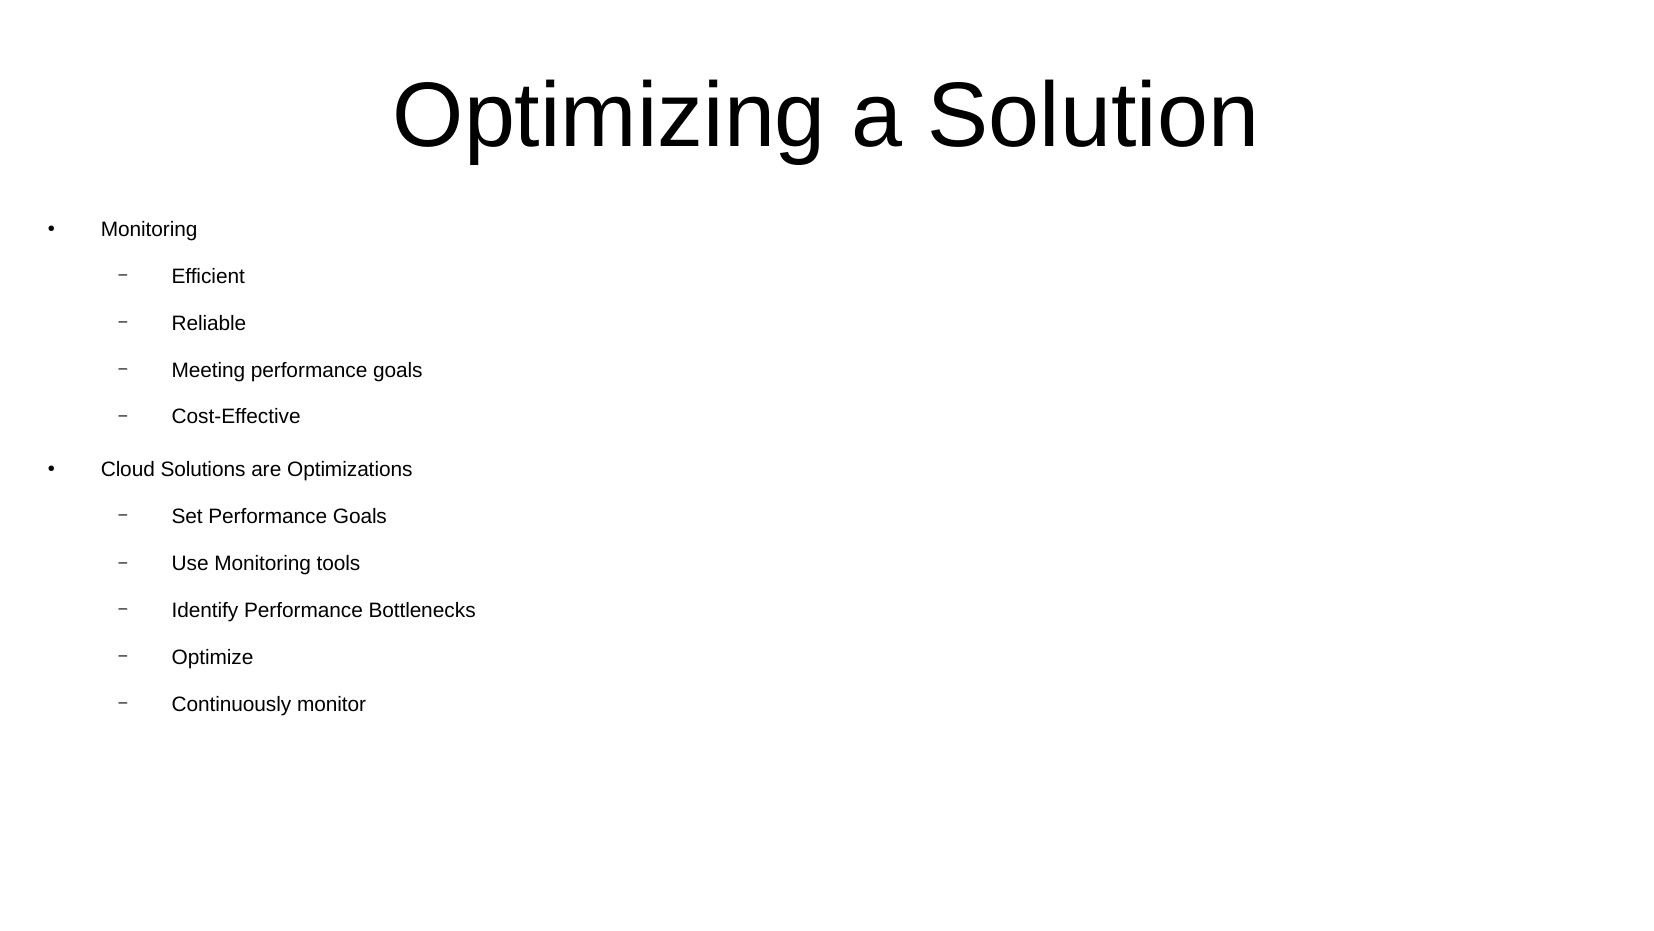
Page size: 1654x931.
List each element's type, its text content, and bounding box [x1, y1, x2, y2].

title Optimizing a Solution [82, 37, 1571, 193]
list Monitoring Efficient Reliable Meeting performance goals Cost-Effective Cloud Solutions are Optimizations Set Performance Goals Use Monitoring tools Identify Performance Bottlenecks Optimize Continuously monitor [30, 217, 1571, 901]
